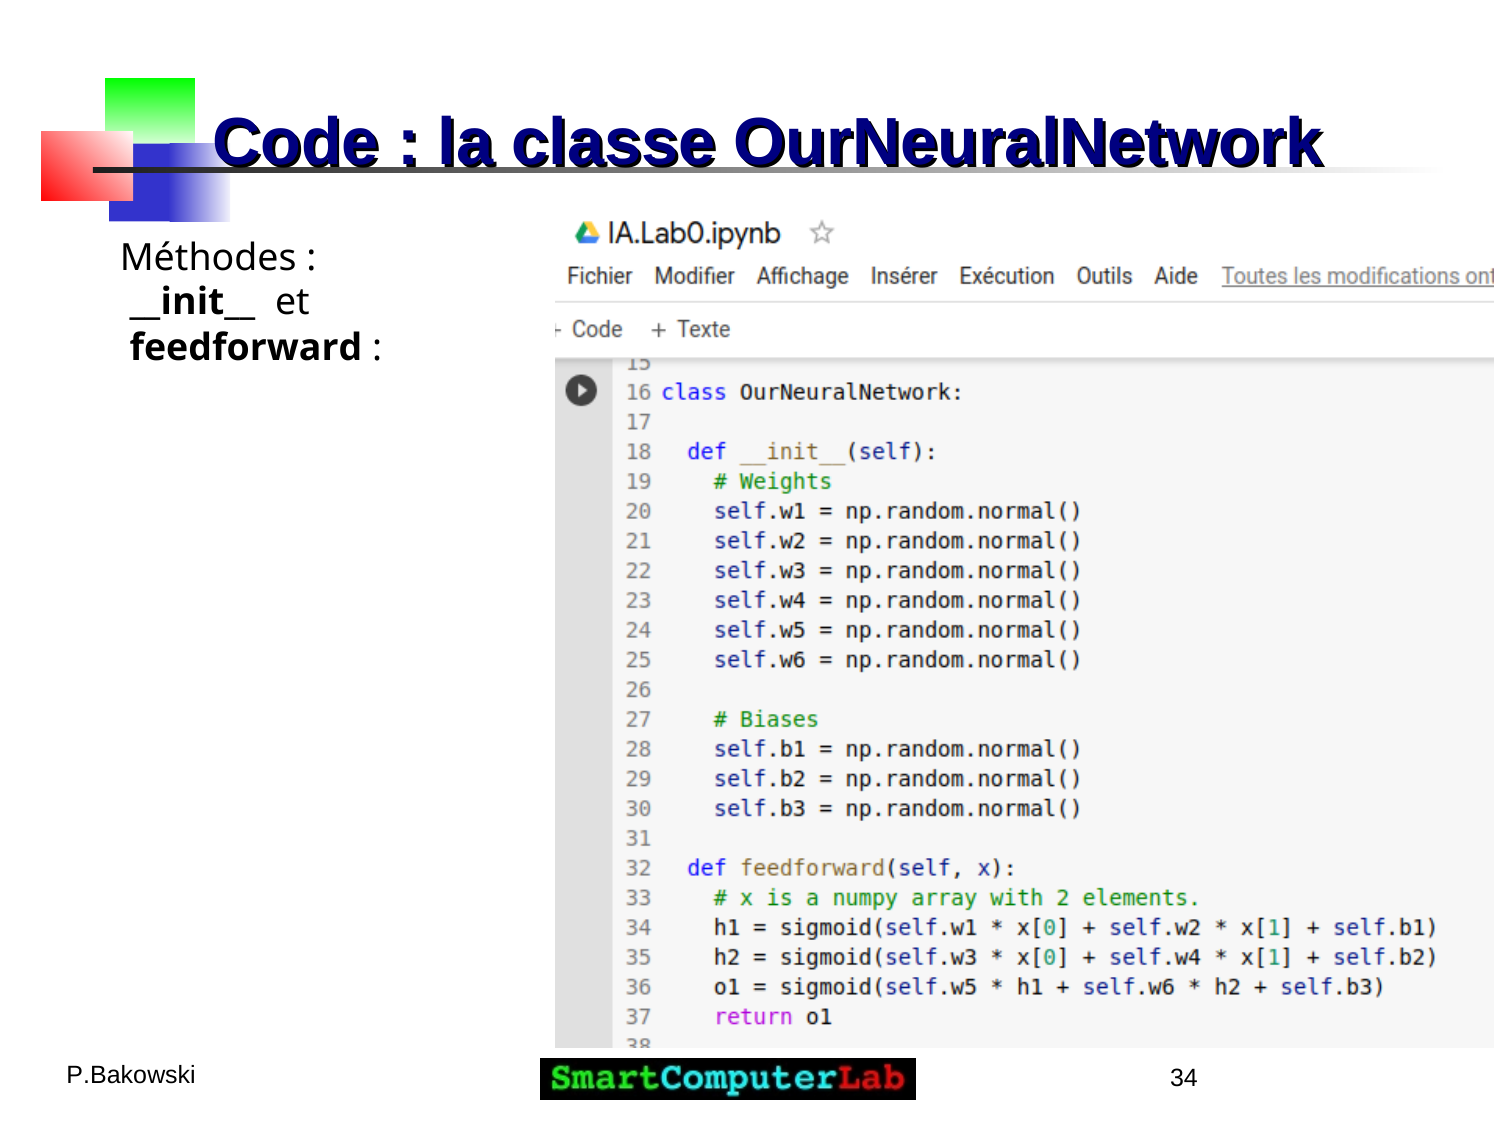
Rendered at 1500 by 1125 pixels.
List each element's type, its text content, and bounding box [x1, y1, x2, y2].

title Code : la classe OurNeuralNetwork [197, 90, 1473, 186]
picture [555, 209, 1494, 1048]
text_box Méthodes : __init__ et feedforward : [105, 225, 406, 390]
picture [540, 1058, 916, 1100]
